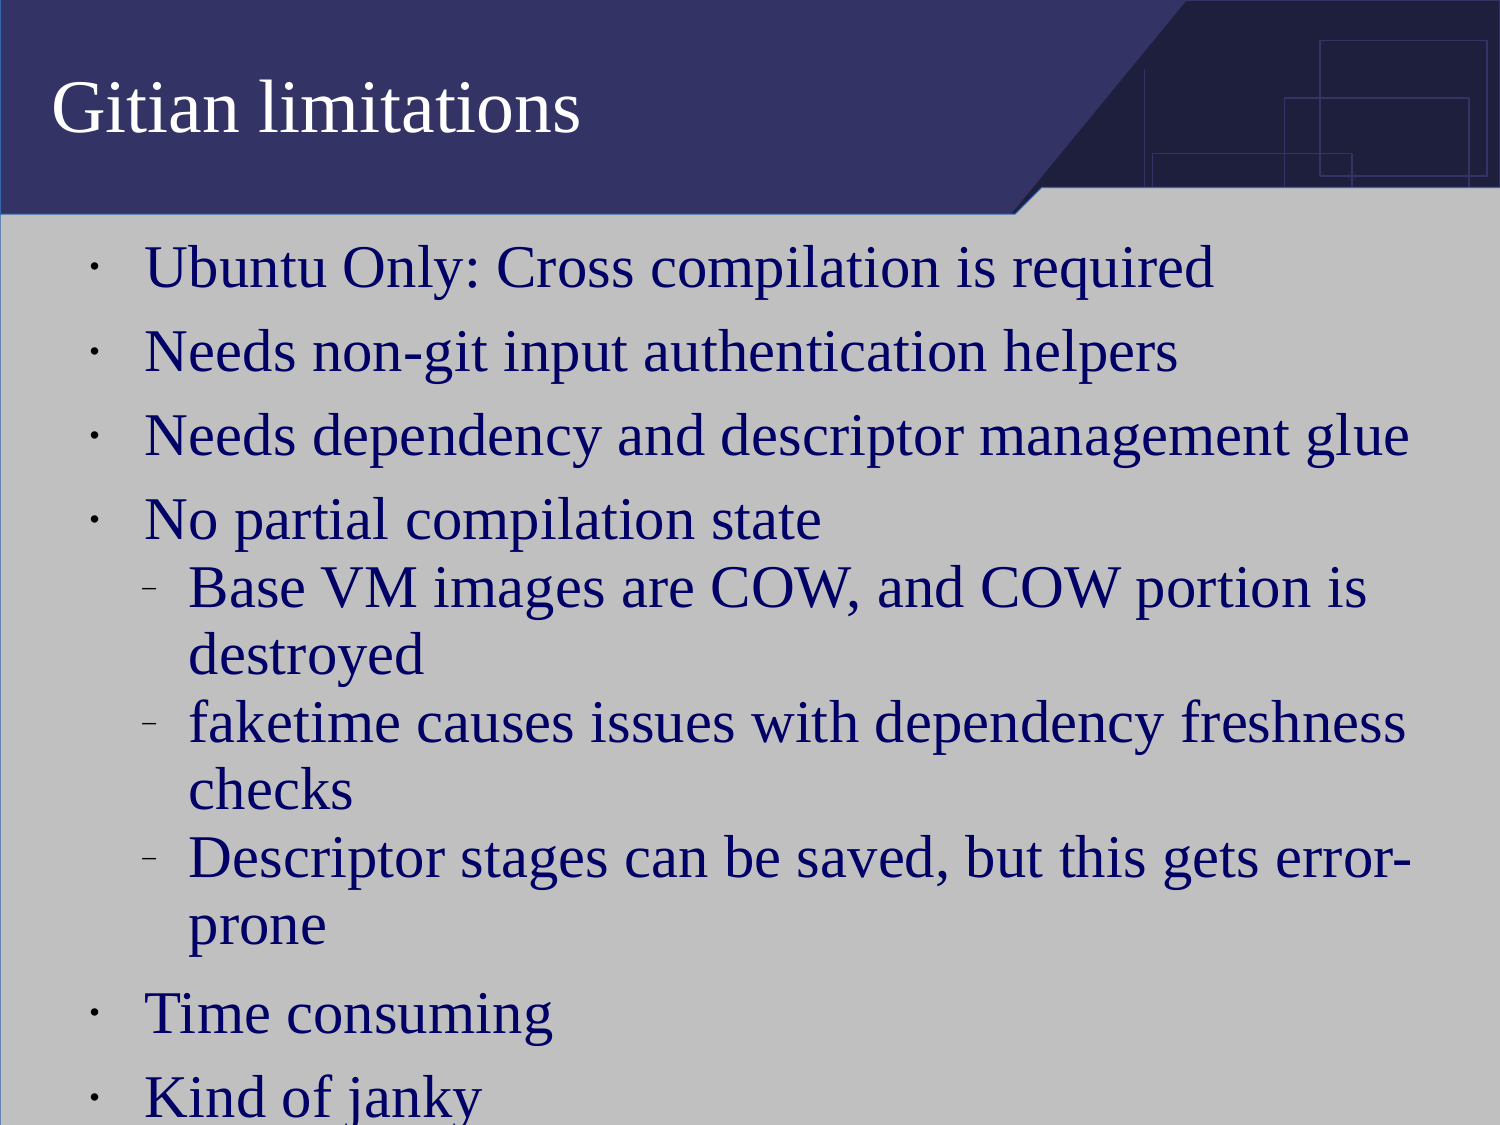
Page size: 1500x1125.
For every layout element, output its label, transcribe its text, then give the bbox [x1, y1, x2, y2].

text_box Ubuntu Only: Cross compilation is required Needs non-git input authentication helpers Needs dependency and descriptor management glue No partial compilation state Base VM images are COW, and COW portion is destroyed faketime causes issues with dependency freshness checks Descriptor stages can be saved, but this gets error-prone Time consuming Kind of janky qemu-kvm process management issues Supports only one qemu-kvm or LXC slave at a time [75, 225, 1456, 1125]
text_box Gitian limitations [0, 57, 1276, 157]
